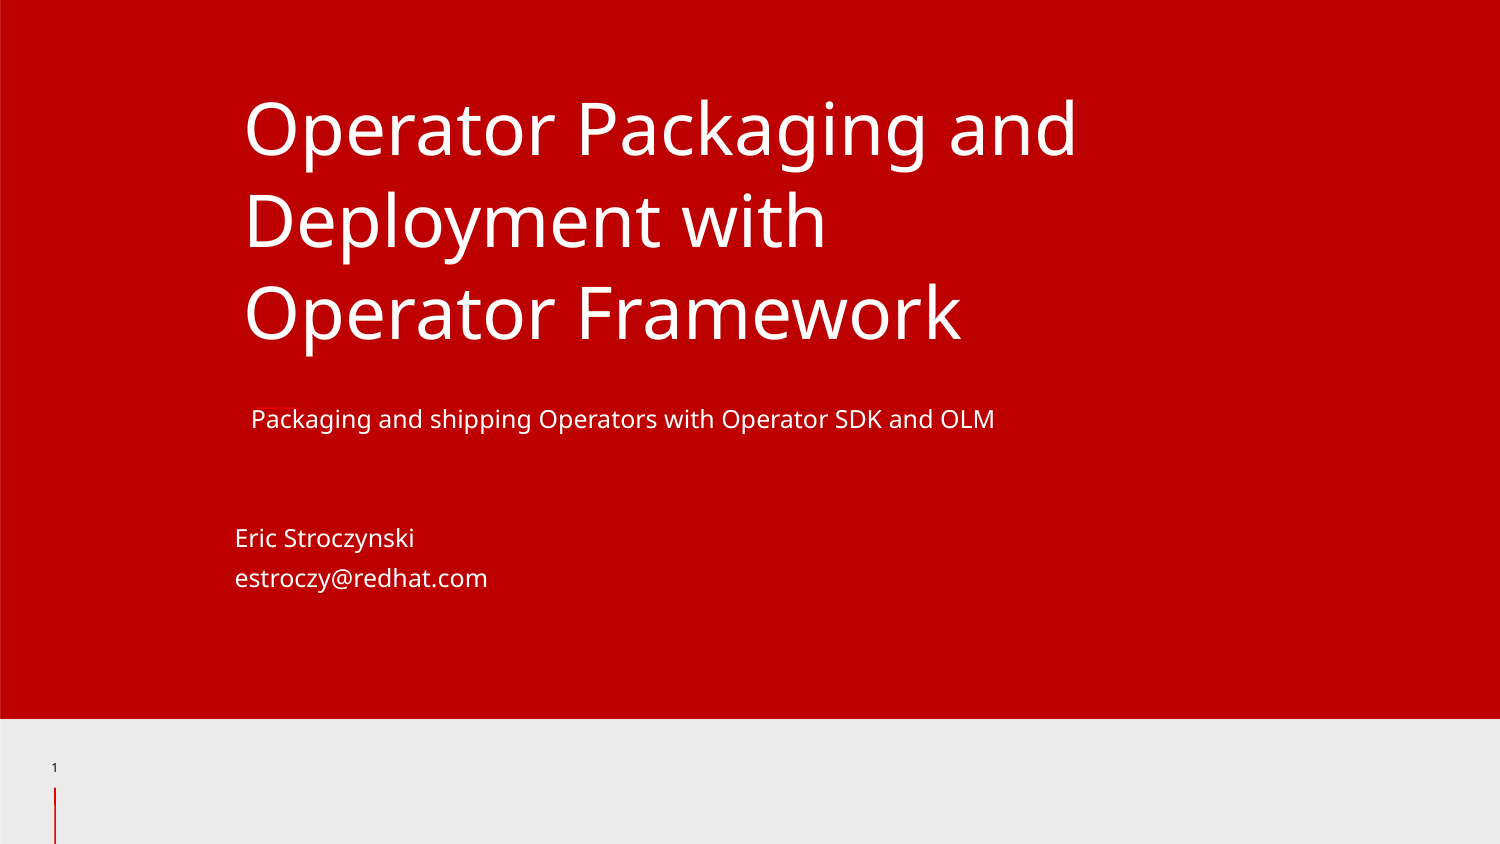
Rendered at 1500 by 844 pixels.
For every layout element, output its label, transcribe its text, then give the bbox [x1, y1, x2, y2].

slide_number <number> [10, 759, 101, 777]
subtitle Packaging and shipping Operators with Operator SDK and OLM [250, 393, 1084, 446]
picture [0, 0, 1500, 844]
subtitle Eric Stroczynski estroczy@redhat.com [234, 512, 1067, 565]
title Operator Packaging and Deployment with Operator Framework [243, 157, 1201, 355]
